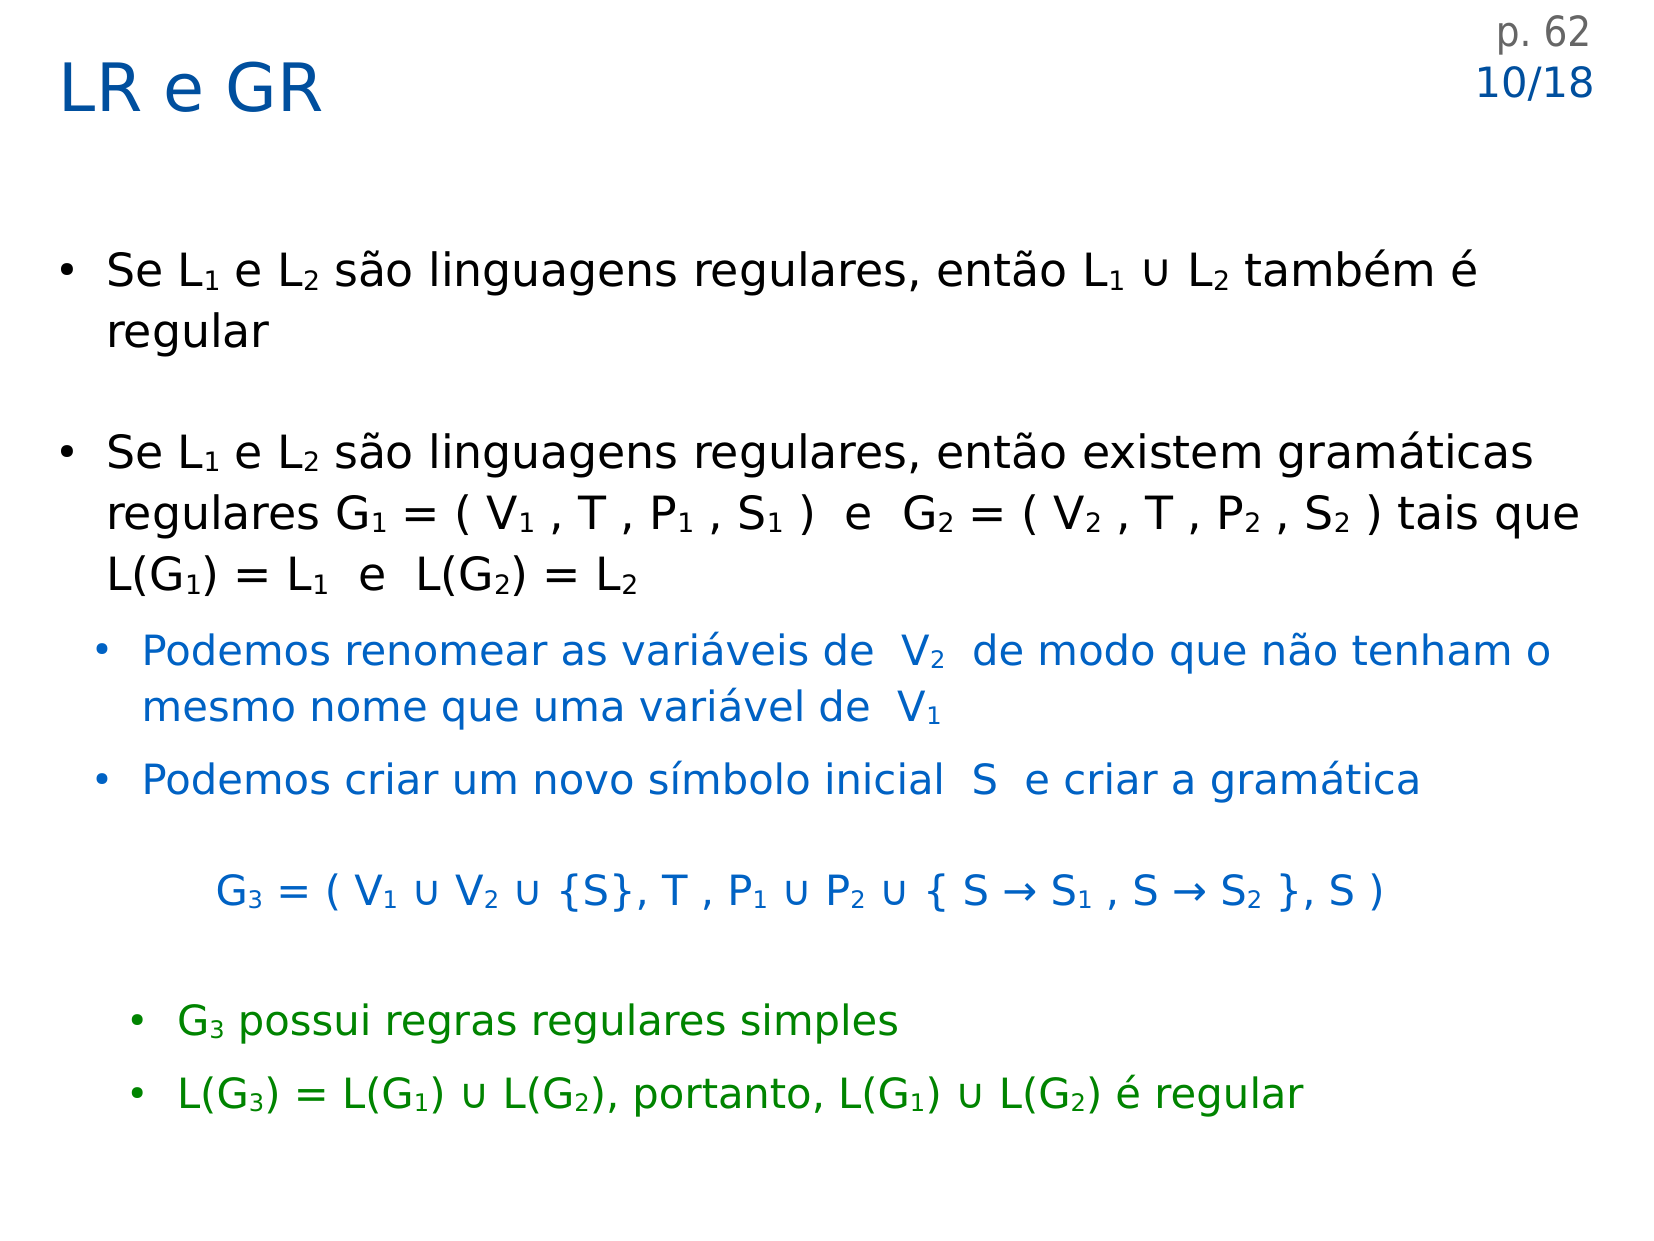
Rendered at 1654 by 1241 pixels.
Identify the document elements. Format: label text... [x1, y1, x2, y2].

list Se L1 e L2 são linguagens regulares, então L1 ∪ L2 também é regular Se L1 e L2 são linguagens regulares, então existem gramáticas regulares G1 = ( V1 , T , P1 , S1 ) e G2 = ( V2 , T , P2 , S2 ) tais que L(G1) = L1 e L(G2) = L2 Podemos renomear as variáveis de V2 de modo que não tenham o mesmo nome que uma variável de V1 Podemos criar um novo símbolo inicial S e criar a gramática G3 = ( V1 ∪ V2 ∪ {S}, T , P1 ∪ P2 ∪ { S → S1 , S → S2 }, S ) G3 possui regras regulares simples L(G3) = L(G1) ∪ L(G2), portanto, L(G1) ∪ L(G2) é regular [59, 236, 1595, 1211]
title LR e GR [59, 29, 1625, 148]
text_box p. 62 [1446, 0, 1607, 64]
